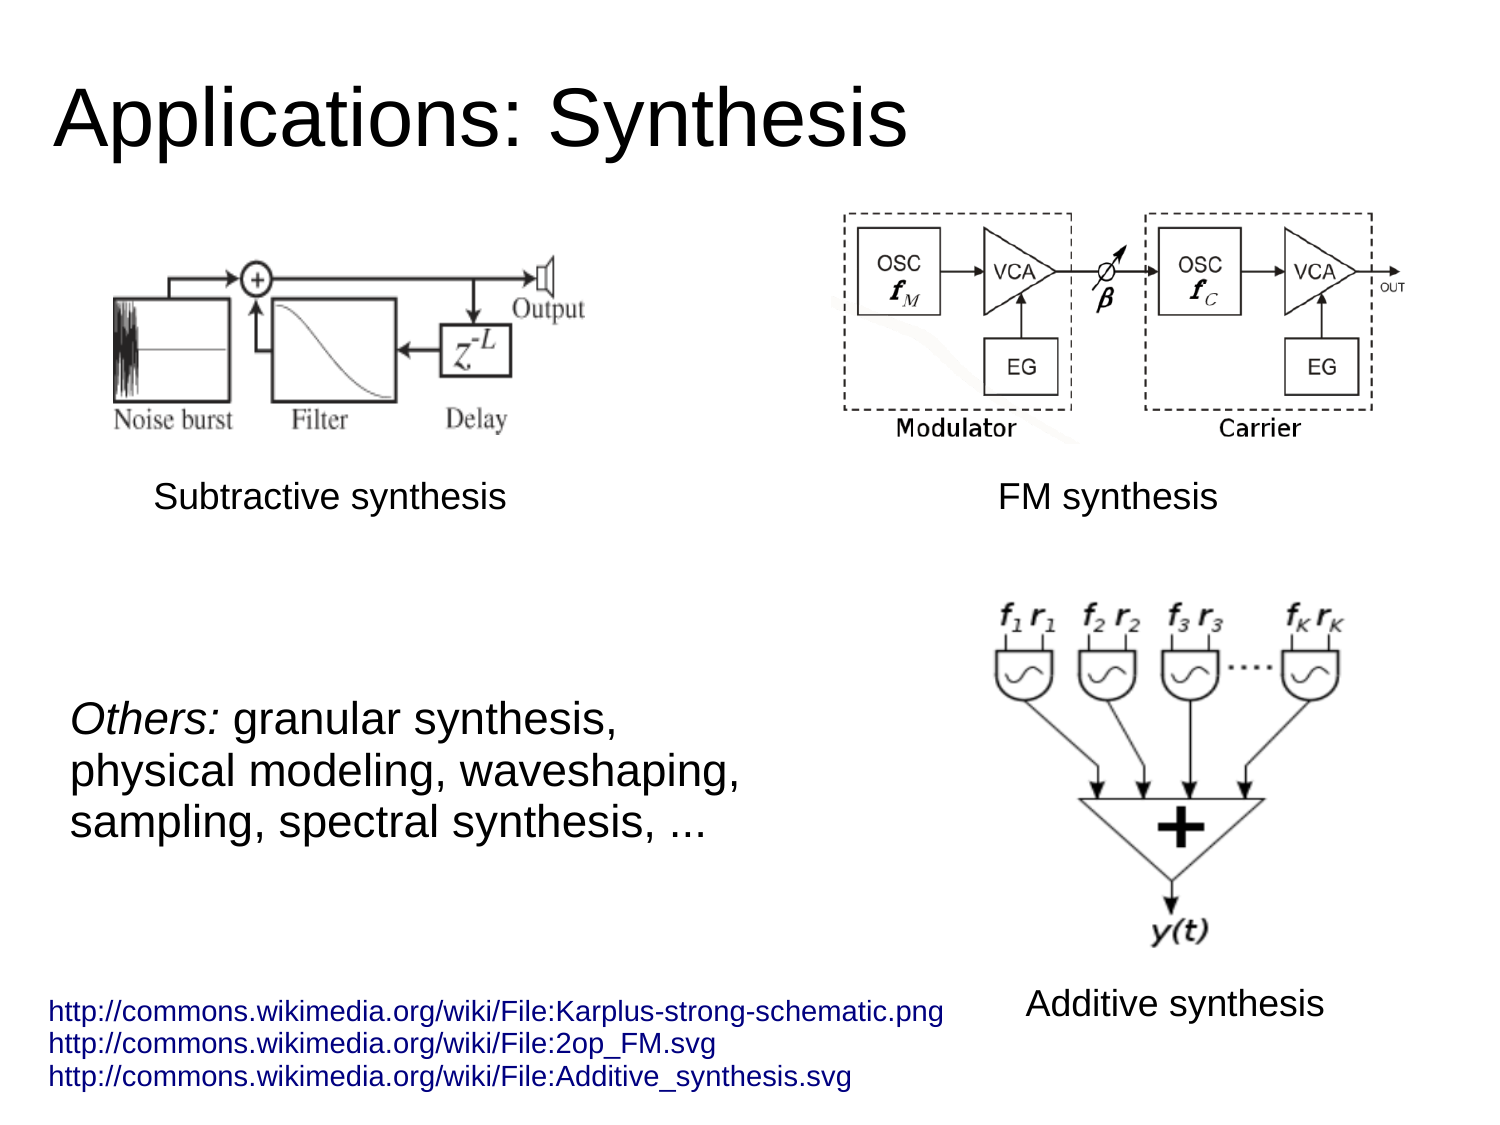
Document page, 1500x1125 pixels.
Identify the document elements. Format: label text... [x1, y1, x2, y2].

text_box Subtractive synthesis [138, 468, 523, 526]
text_box FM synthesis [983, 468, 1234, 526]
text_box Others: granular synthesis, physical modeling, waveshaping, sampling, spectral synthesis, ... [55, 685, 949, 897]
picture [829, 204, 1410, 447]
picture [979, 594, 1362, 957]
title Applications: Synthesis [53, 19, 1403, 207]
text_box http://commons.wikimedia.org/wiki/File:Karplus-strong-schematic.png http://commons.wikimedia.org/wiki/File:2op_FM.svg http://commons.wikimedia.org/wiki/File:Additive_synthesis.svg [33, 987, 957, 1101]
picture [113, 254, 585, 435]
text_box Additive synthesis [1010, 975, 1341, 1032]
